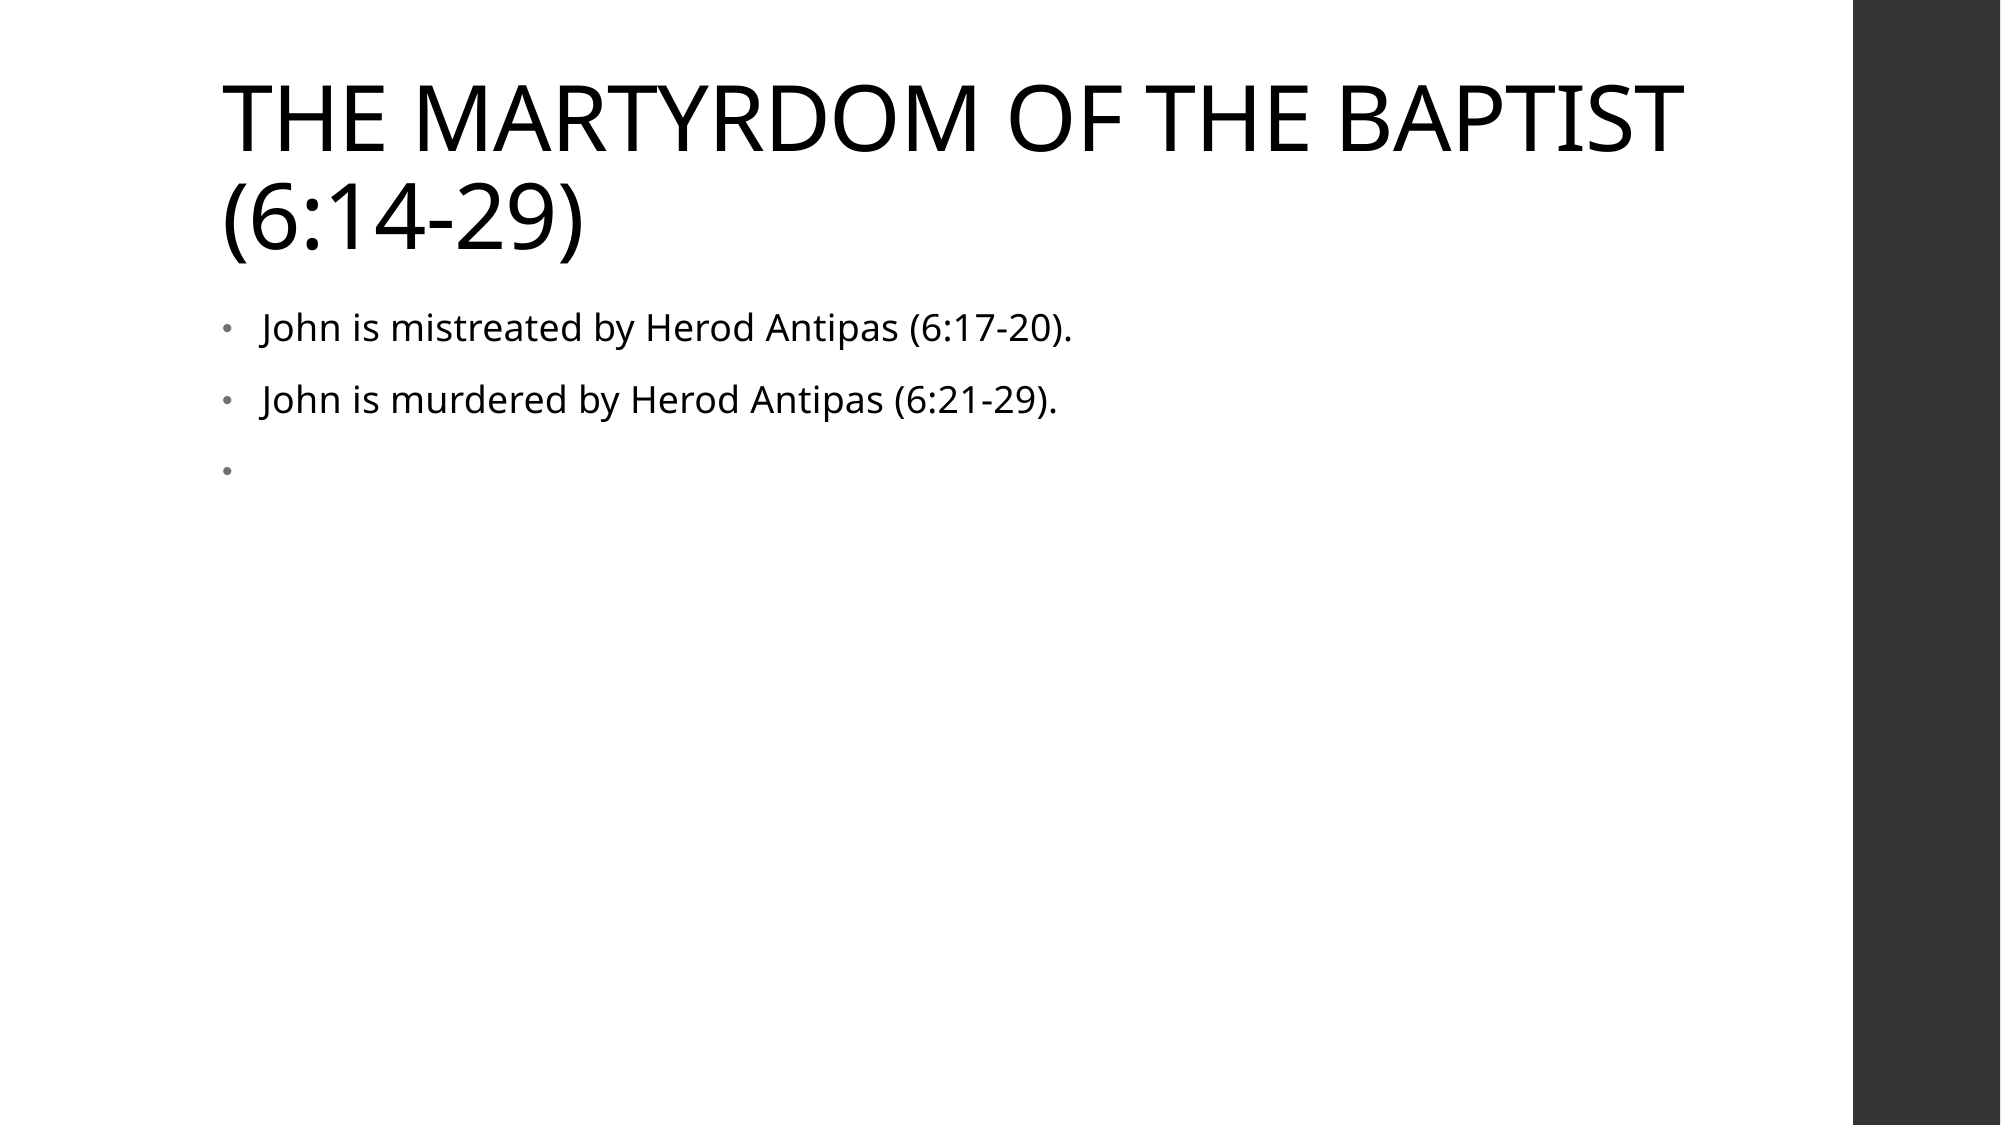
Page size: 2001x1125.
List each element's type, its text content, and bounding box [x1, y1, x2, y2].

title THE MARTYRDOM OF THE BAPTIST (6:14-29) [206, 60, 1797, 278]
list John is mistreated by Herod Antipas (6:17-20). John is murdered by Herod Antipas (6:21-29). [206, 299, 1617, 1014]
